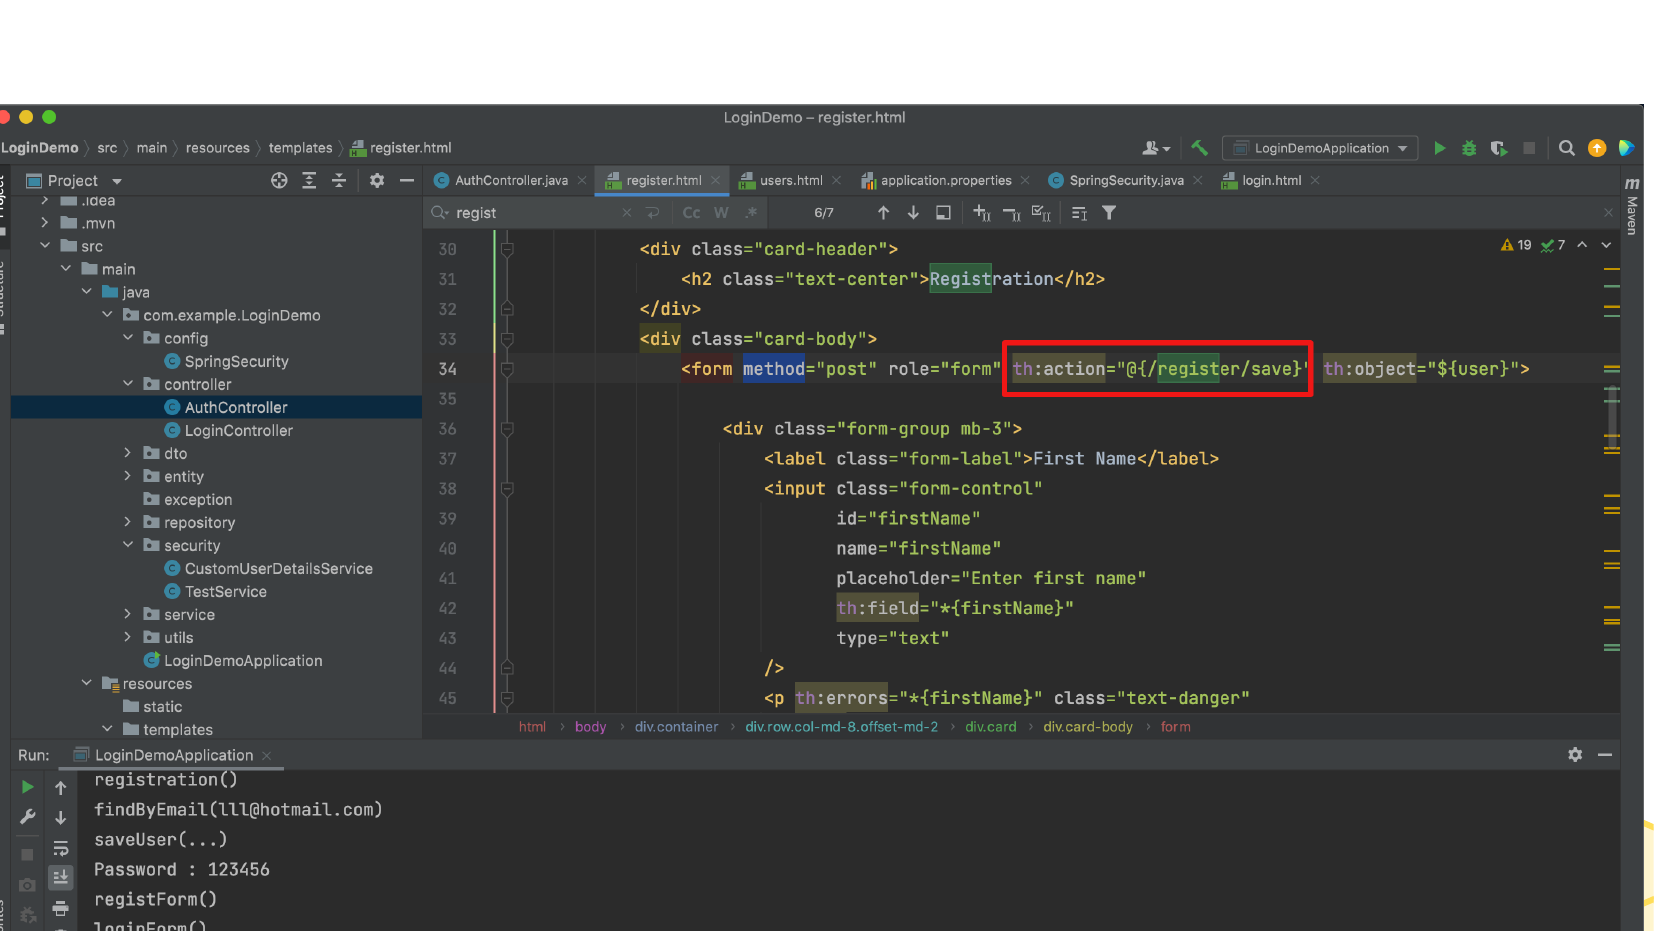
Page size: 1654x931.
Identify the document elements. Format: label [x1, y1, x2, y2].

picture [0, 104, 1644, 931]
